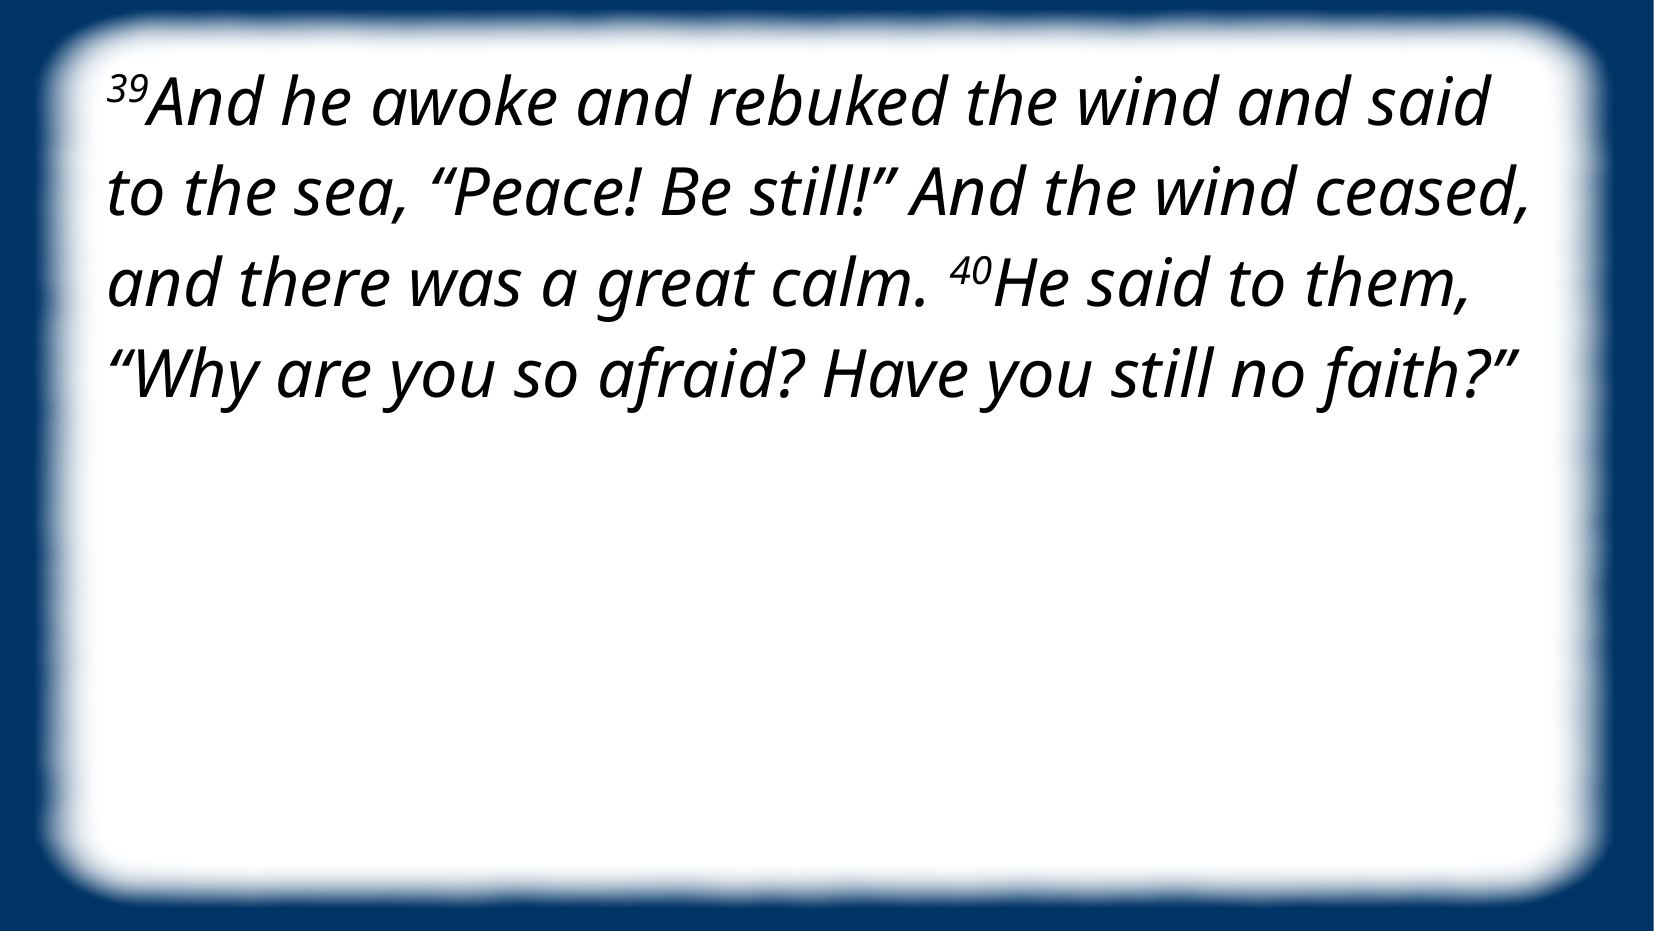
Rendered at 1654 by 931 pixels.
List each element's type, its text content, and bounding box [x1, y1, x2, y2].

text_box 39And he awoke and rebuked the wind and said to the sea, “Peace! Be still!” And the wind ceased, and there was a great calm. 40He said to them, “Why are you so afraid? Have you still no faith?” [91, 46, 1562, 505]
picture [0, 0, 1654, 931]
